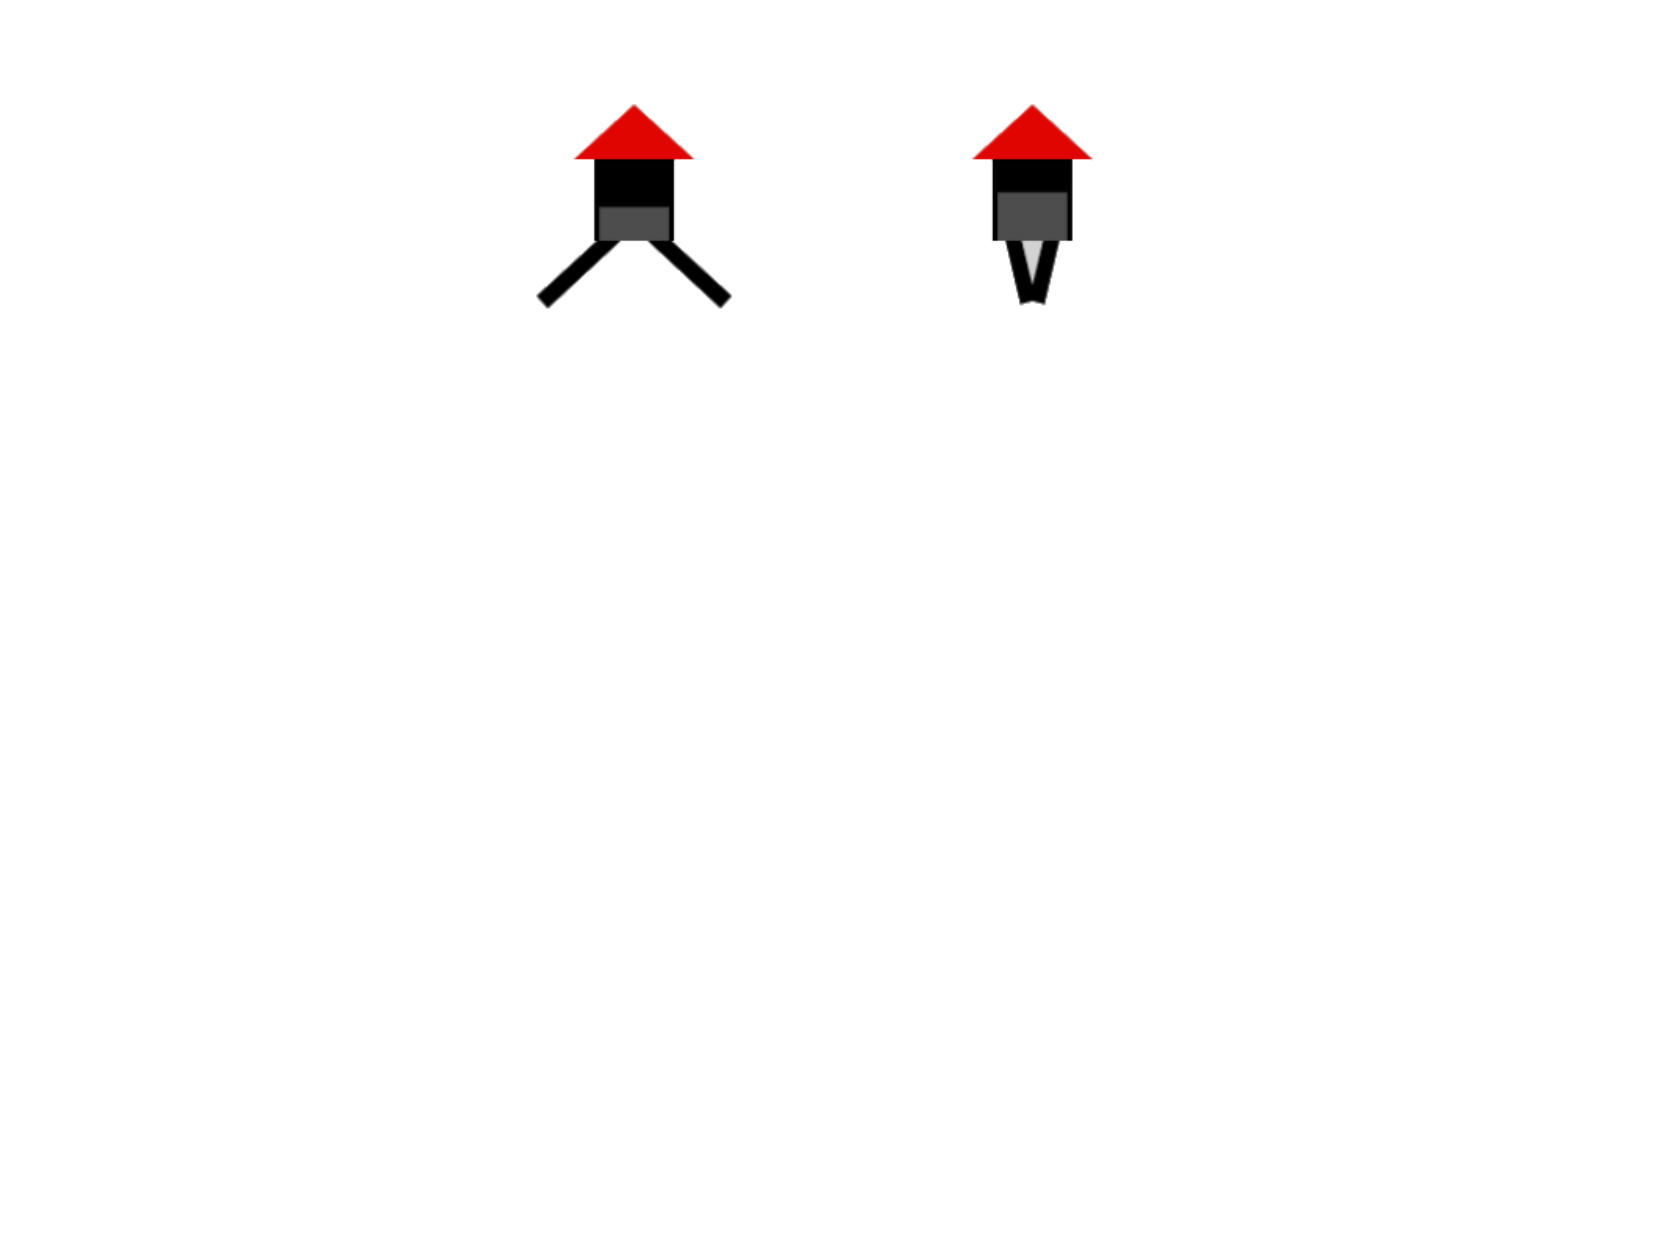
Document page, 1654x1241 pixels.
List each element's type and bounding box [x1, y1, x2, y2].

picture [496, 70, 1129, 329]
